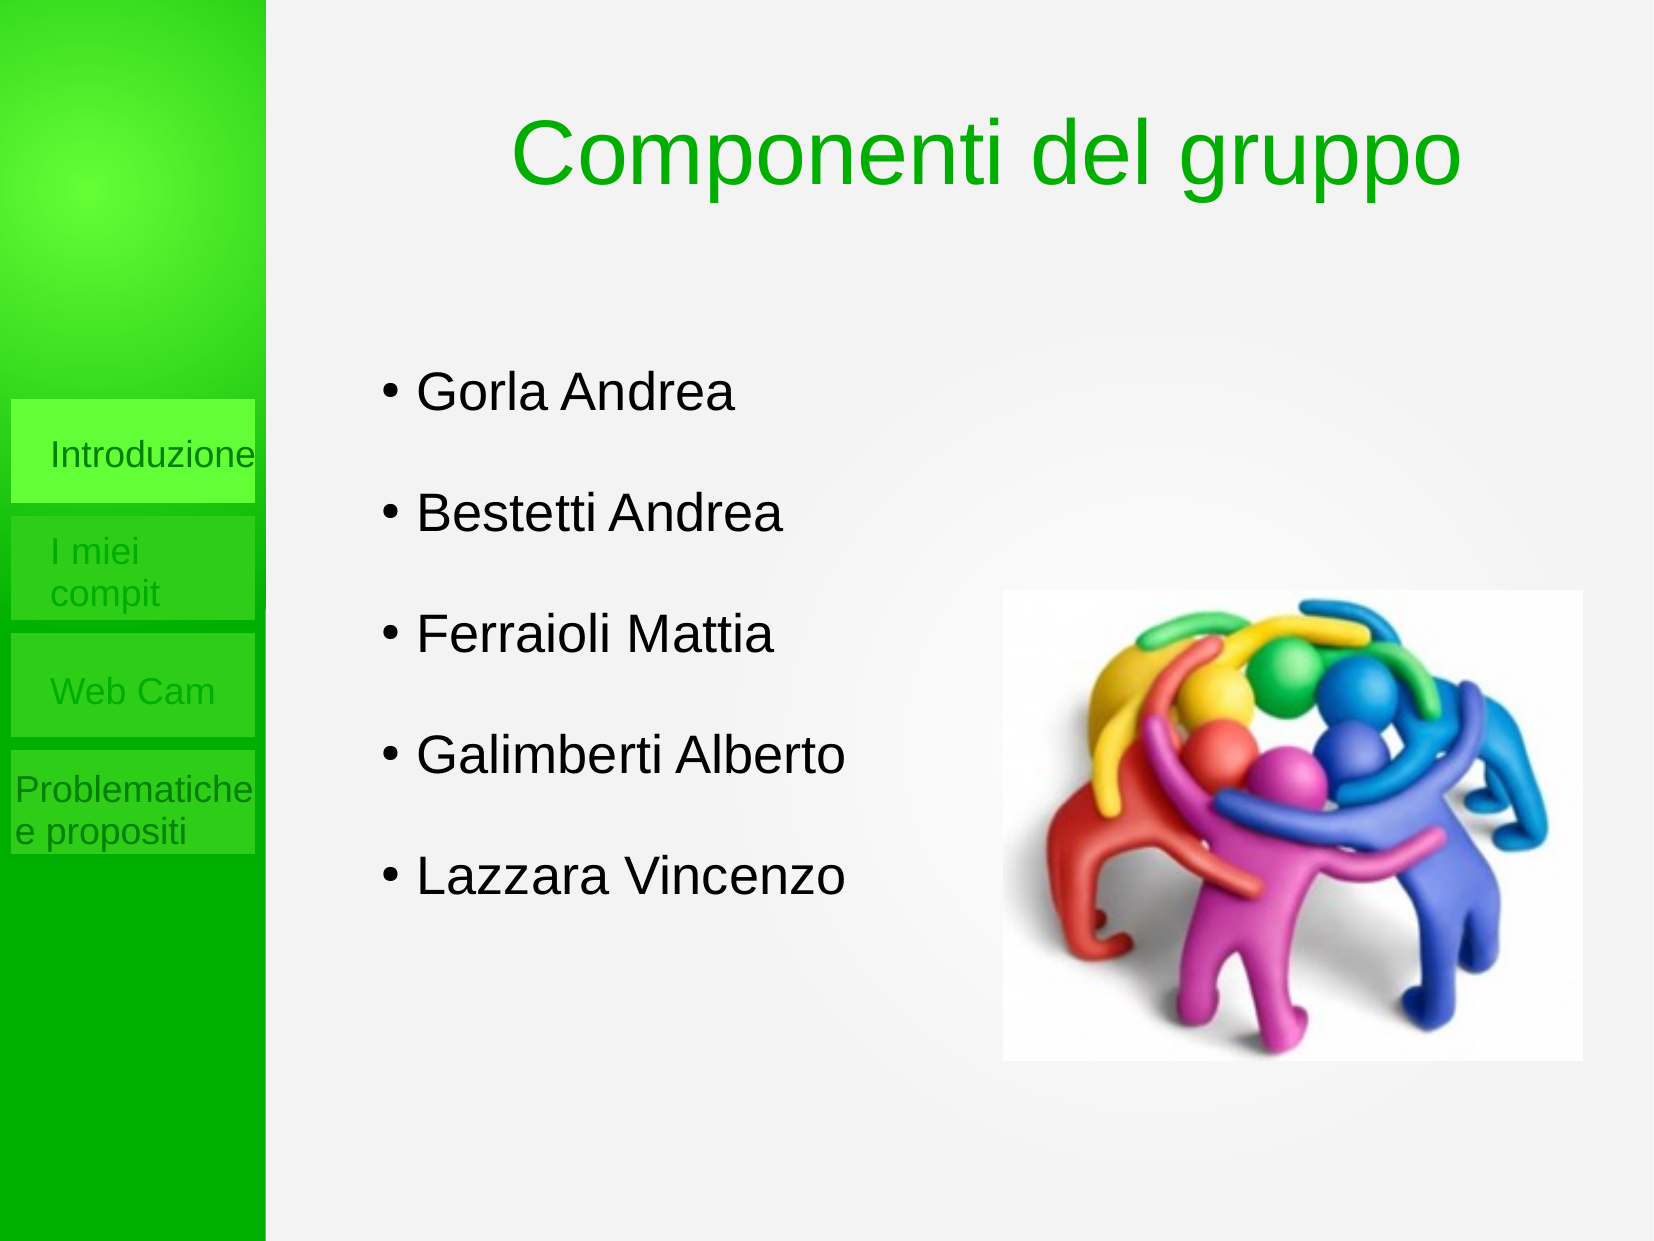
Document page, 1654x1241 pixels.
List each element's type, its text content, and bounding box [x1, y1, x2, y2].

text_box Web Cam [35, 663, 265, 720]
text_box Introduzione [35, 425, 319, 483]
title Componenti del gruppo [463, 49, 1512, 257]
picture [1003, 590, 1583, 1061]
text_box I miei compit [35, 523, 252, 623]
text_box Problematiche e propositi [0, 760, 272, 860]
text_box Gorla Andrea Bestetti Andrea Ferraioli Mattia Galimberti Alberto Lazzara Vincenzo [366, 354, 1536, 914]
